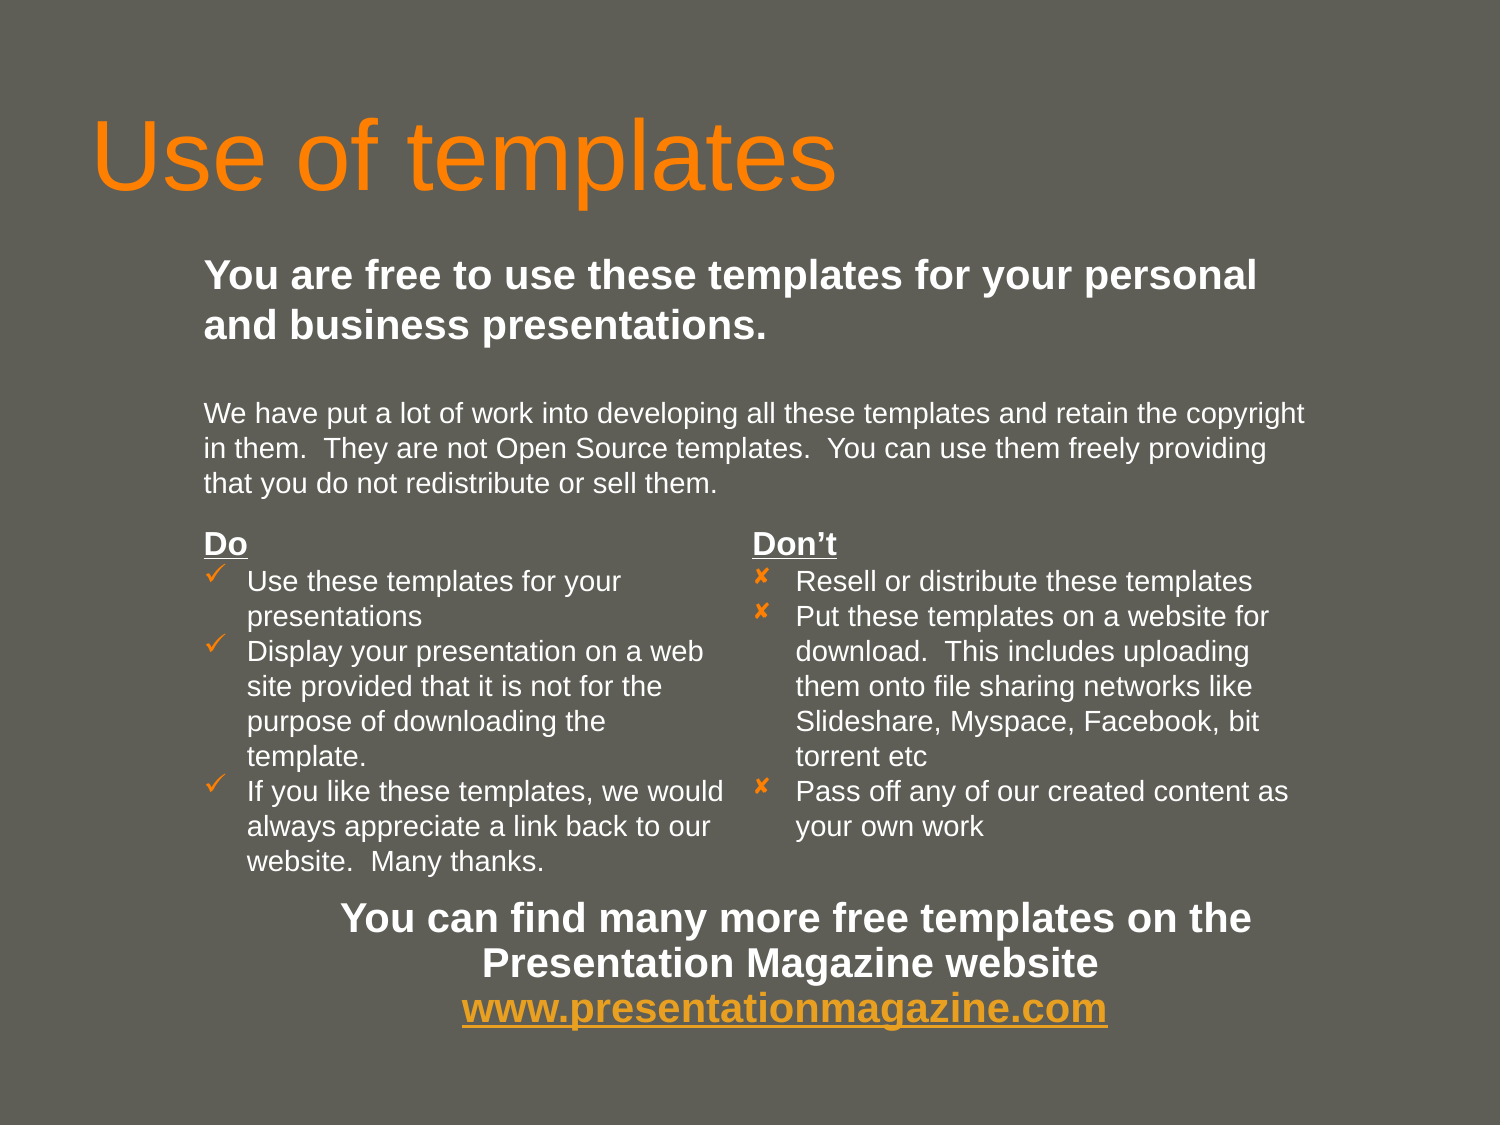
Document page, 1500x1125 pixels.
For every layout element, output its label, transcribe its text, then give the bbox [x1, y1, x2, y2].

text_box Do Use these templates for your presentations Display your presentation on a web site provided that it is not for the purpose of downloading the template. If you like these templates, we would always appreciate a link back to our website. Many thanks. [188, 515, 749, 889]
text_box You can find many more free templates on the Presentation Magazine website www.presentationmagazine.com [171, 889, 1347, 1040]
title Use of templates [75, 45, 1425, 256]
text_box You are free to use these templates for your personal and business presentations. [188, 240, 1329, 355]
text_box We have put a lot of work into developing all these templates and retain the copyright in them. They are not Open Source templates. You can use them freely providing that you do not redistribute or sell them. [188, 387, 1325, 507]
text_box Don’t Resell or distribute these templates Put these templates on a website for download. This includes uploading them onto file sharing networks like Slideshare, Myspace, Facebook, bit torrent etc Pass off any of our created content as your own work [737, 515, 1335, 850]
